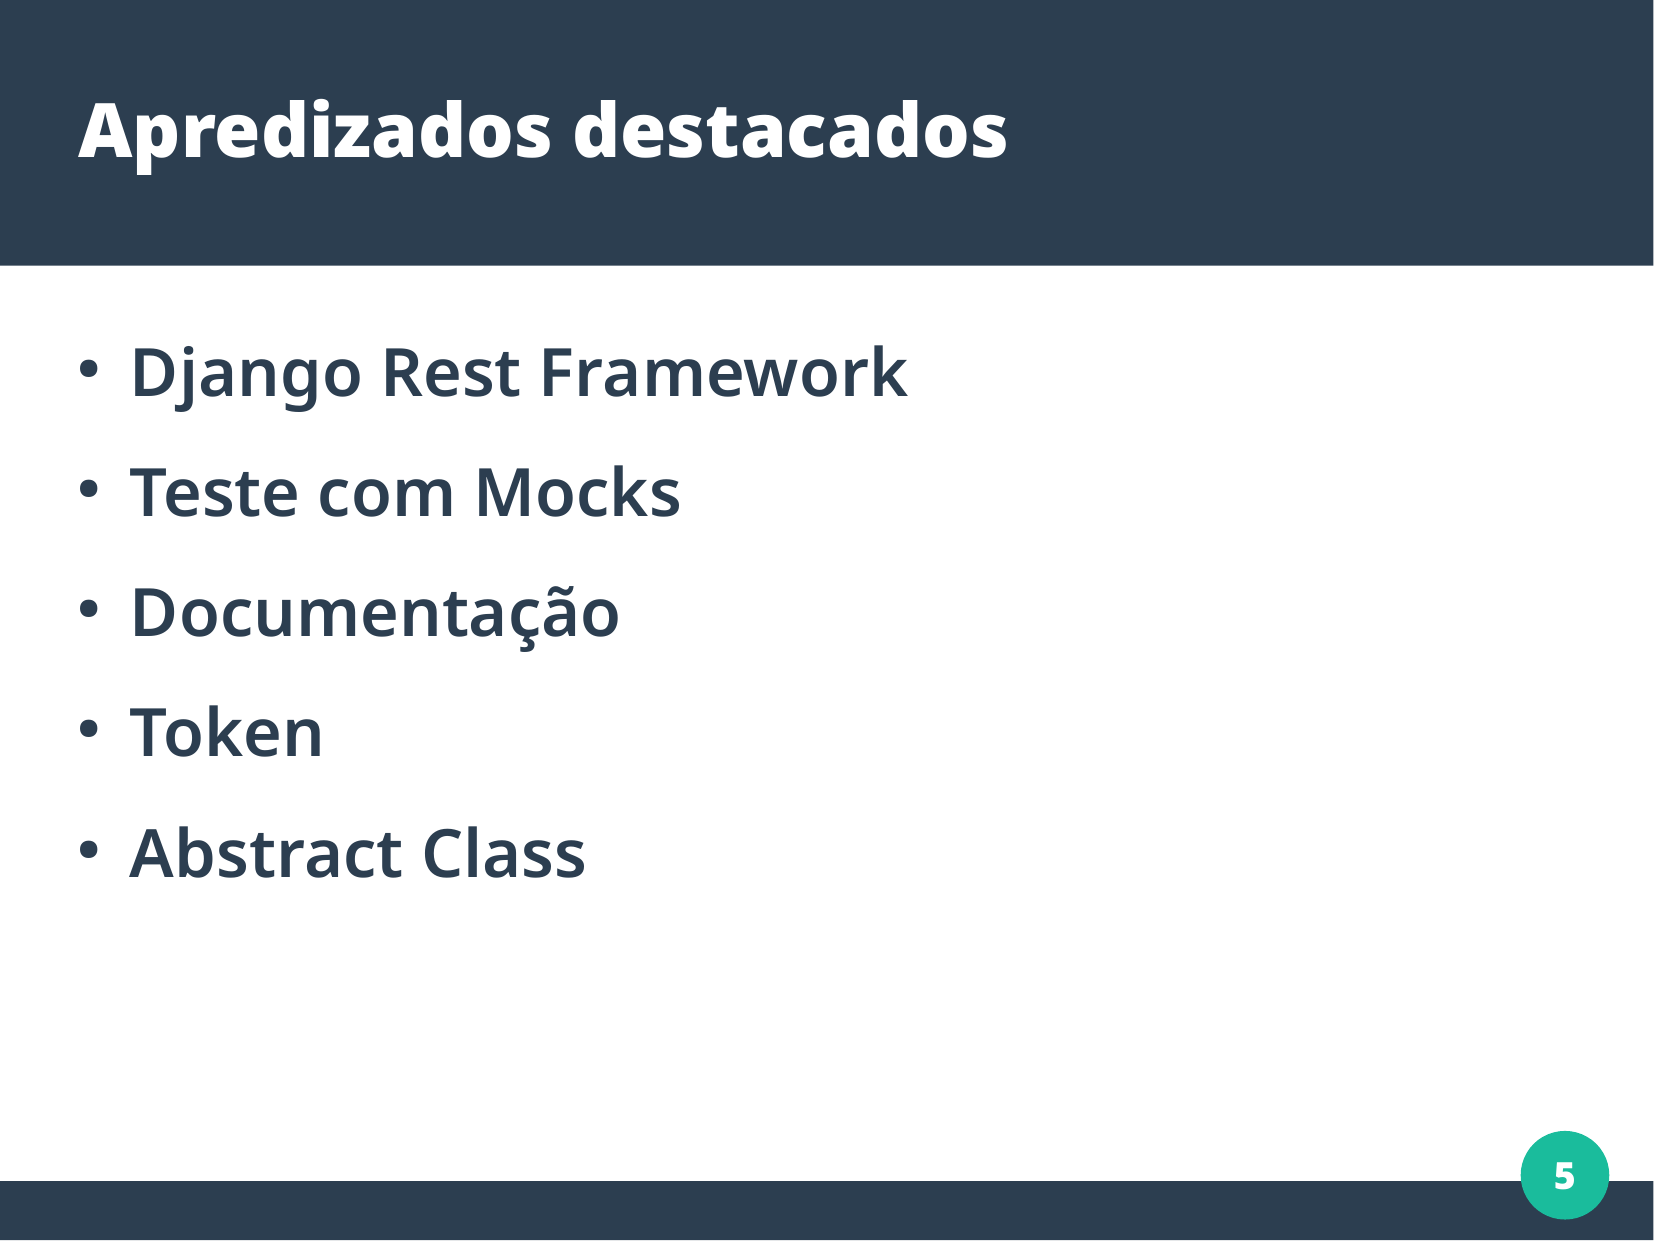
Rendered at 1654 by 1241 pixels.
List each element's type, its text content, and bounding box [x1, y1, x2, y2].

list Django Rest Framework Teste com Mocks Documentação Token Abstract Class [59, 324, 1595, 1152]
title Apredizados destacados [59, 49, 1595, 207]
